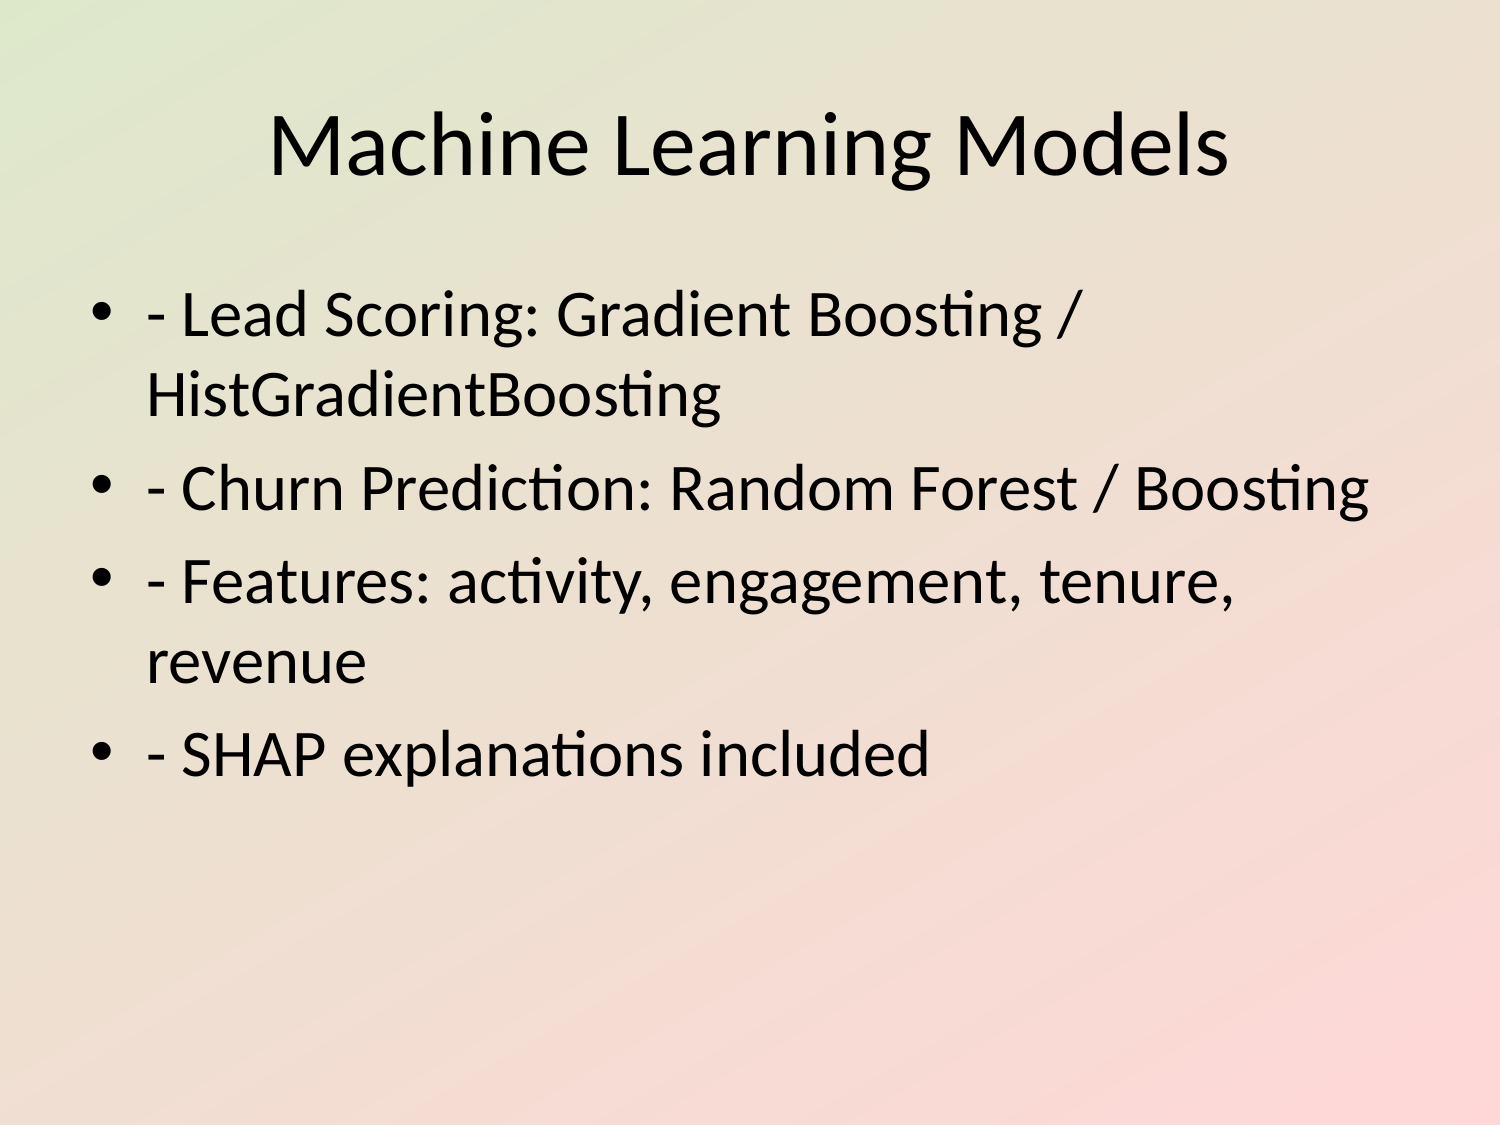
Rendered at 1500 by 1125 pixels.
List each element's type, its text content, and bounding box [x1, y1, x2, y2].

title Machine Learning Models [75, 45, 1425, 233]
list - Lead Scoring: Gradient Boosting / HistGradientBoosting - Churn Prediction: Random Forest / Boosting - Features: activity, engagement, tenure, revenue - SHAP explanations included [75, 262, 1425, 1005]
